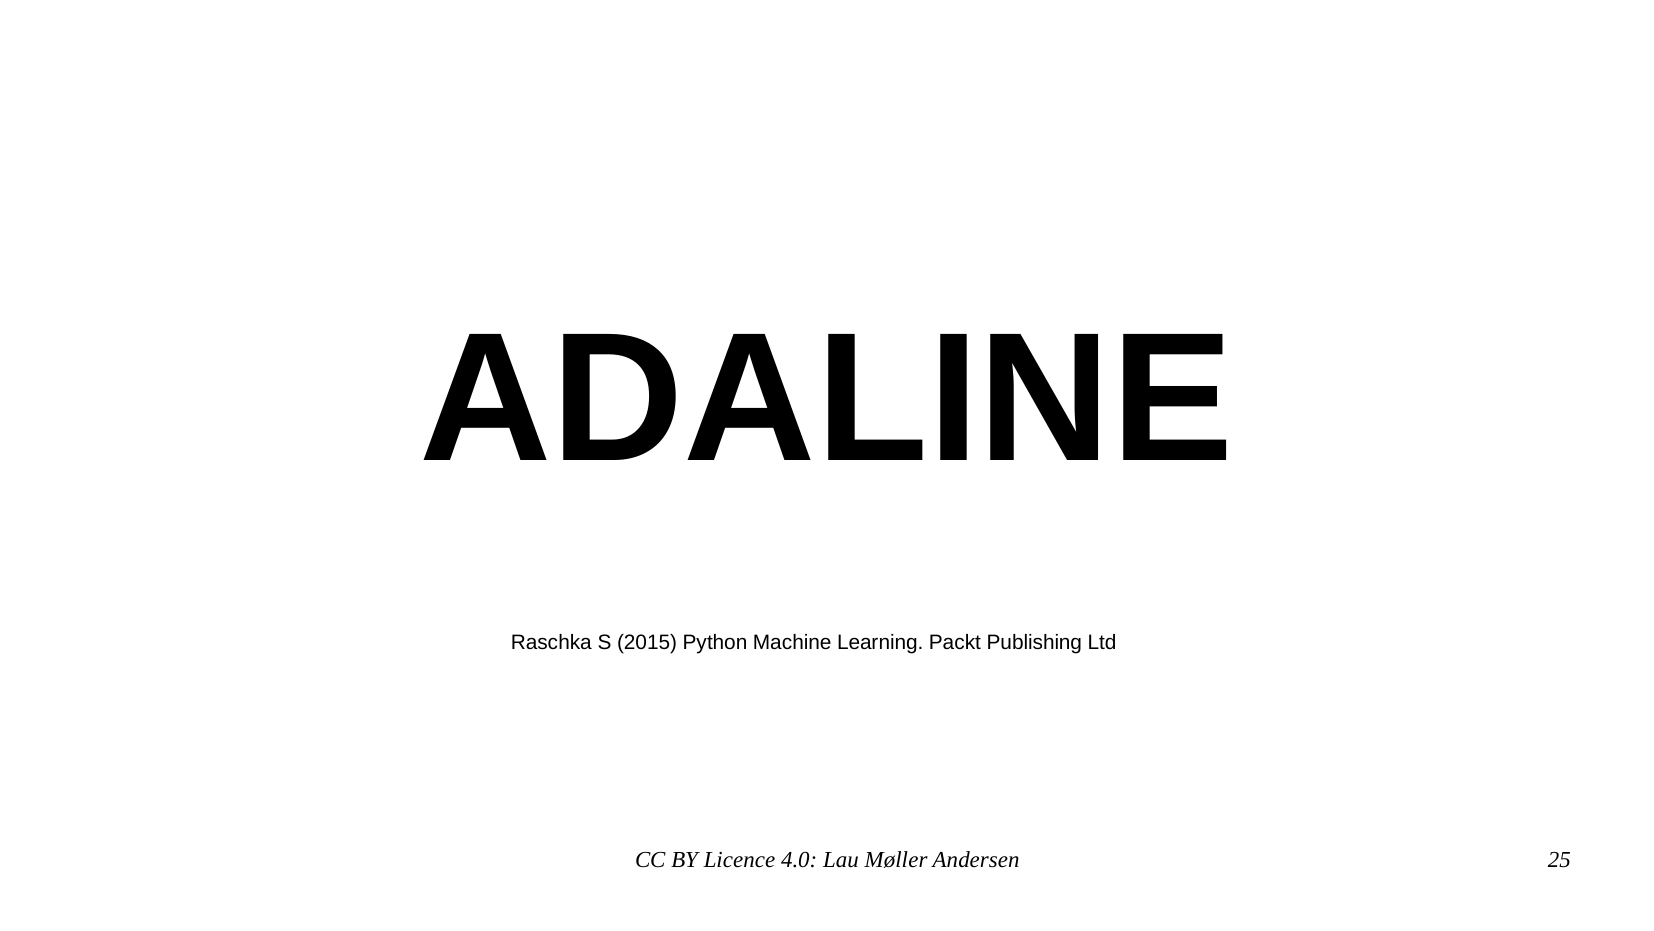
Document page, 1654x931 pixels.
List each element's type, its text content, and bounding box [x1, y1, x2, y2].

text_box Raschka S (2015) Python Machine Learning. Packt Publishing Ltd [496, 623, 1138, 662]
subtitle ADALINE [82, 37, 1571, 757]
